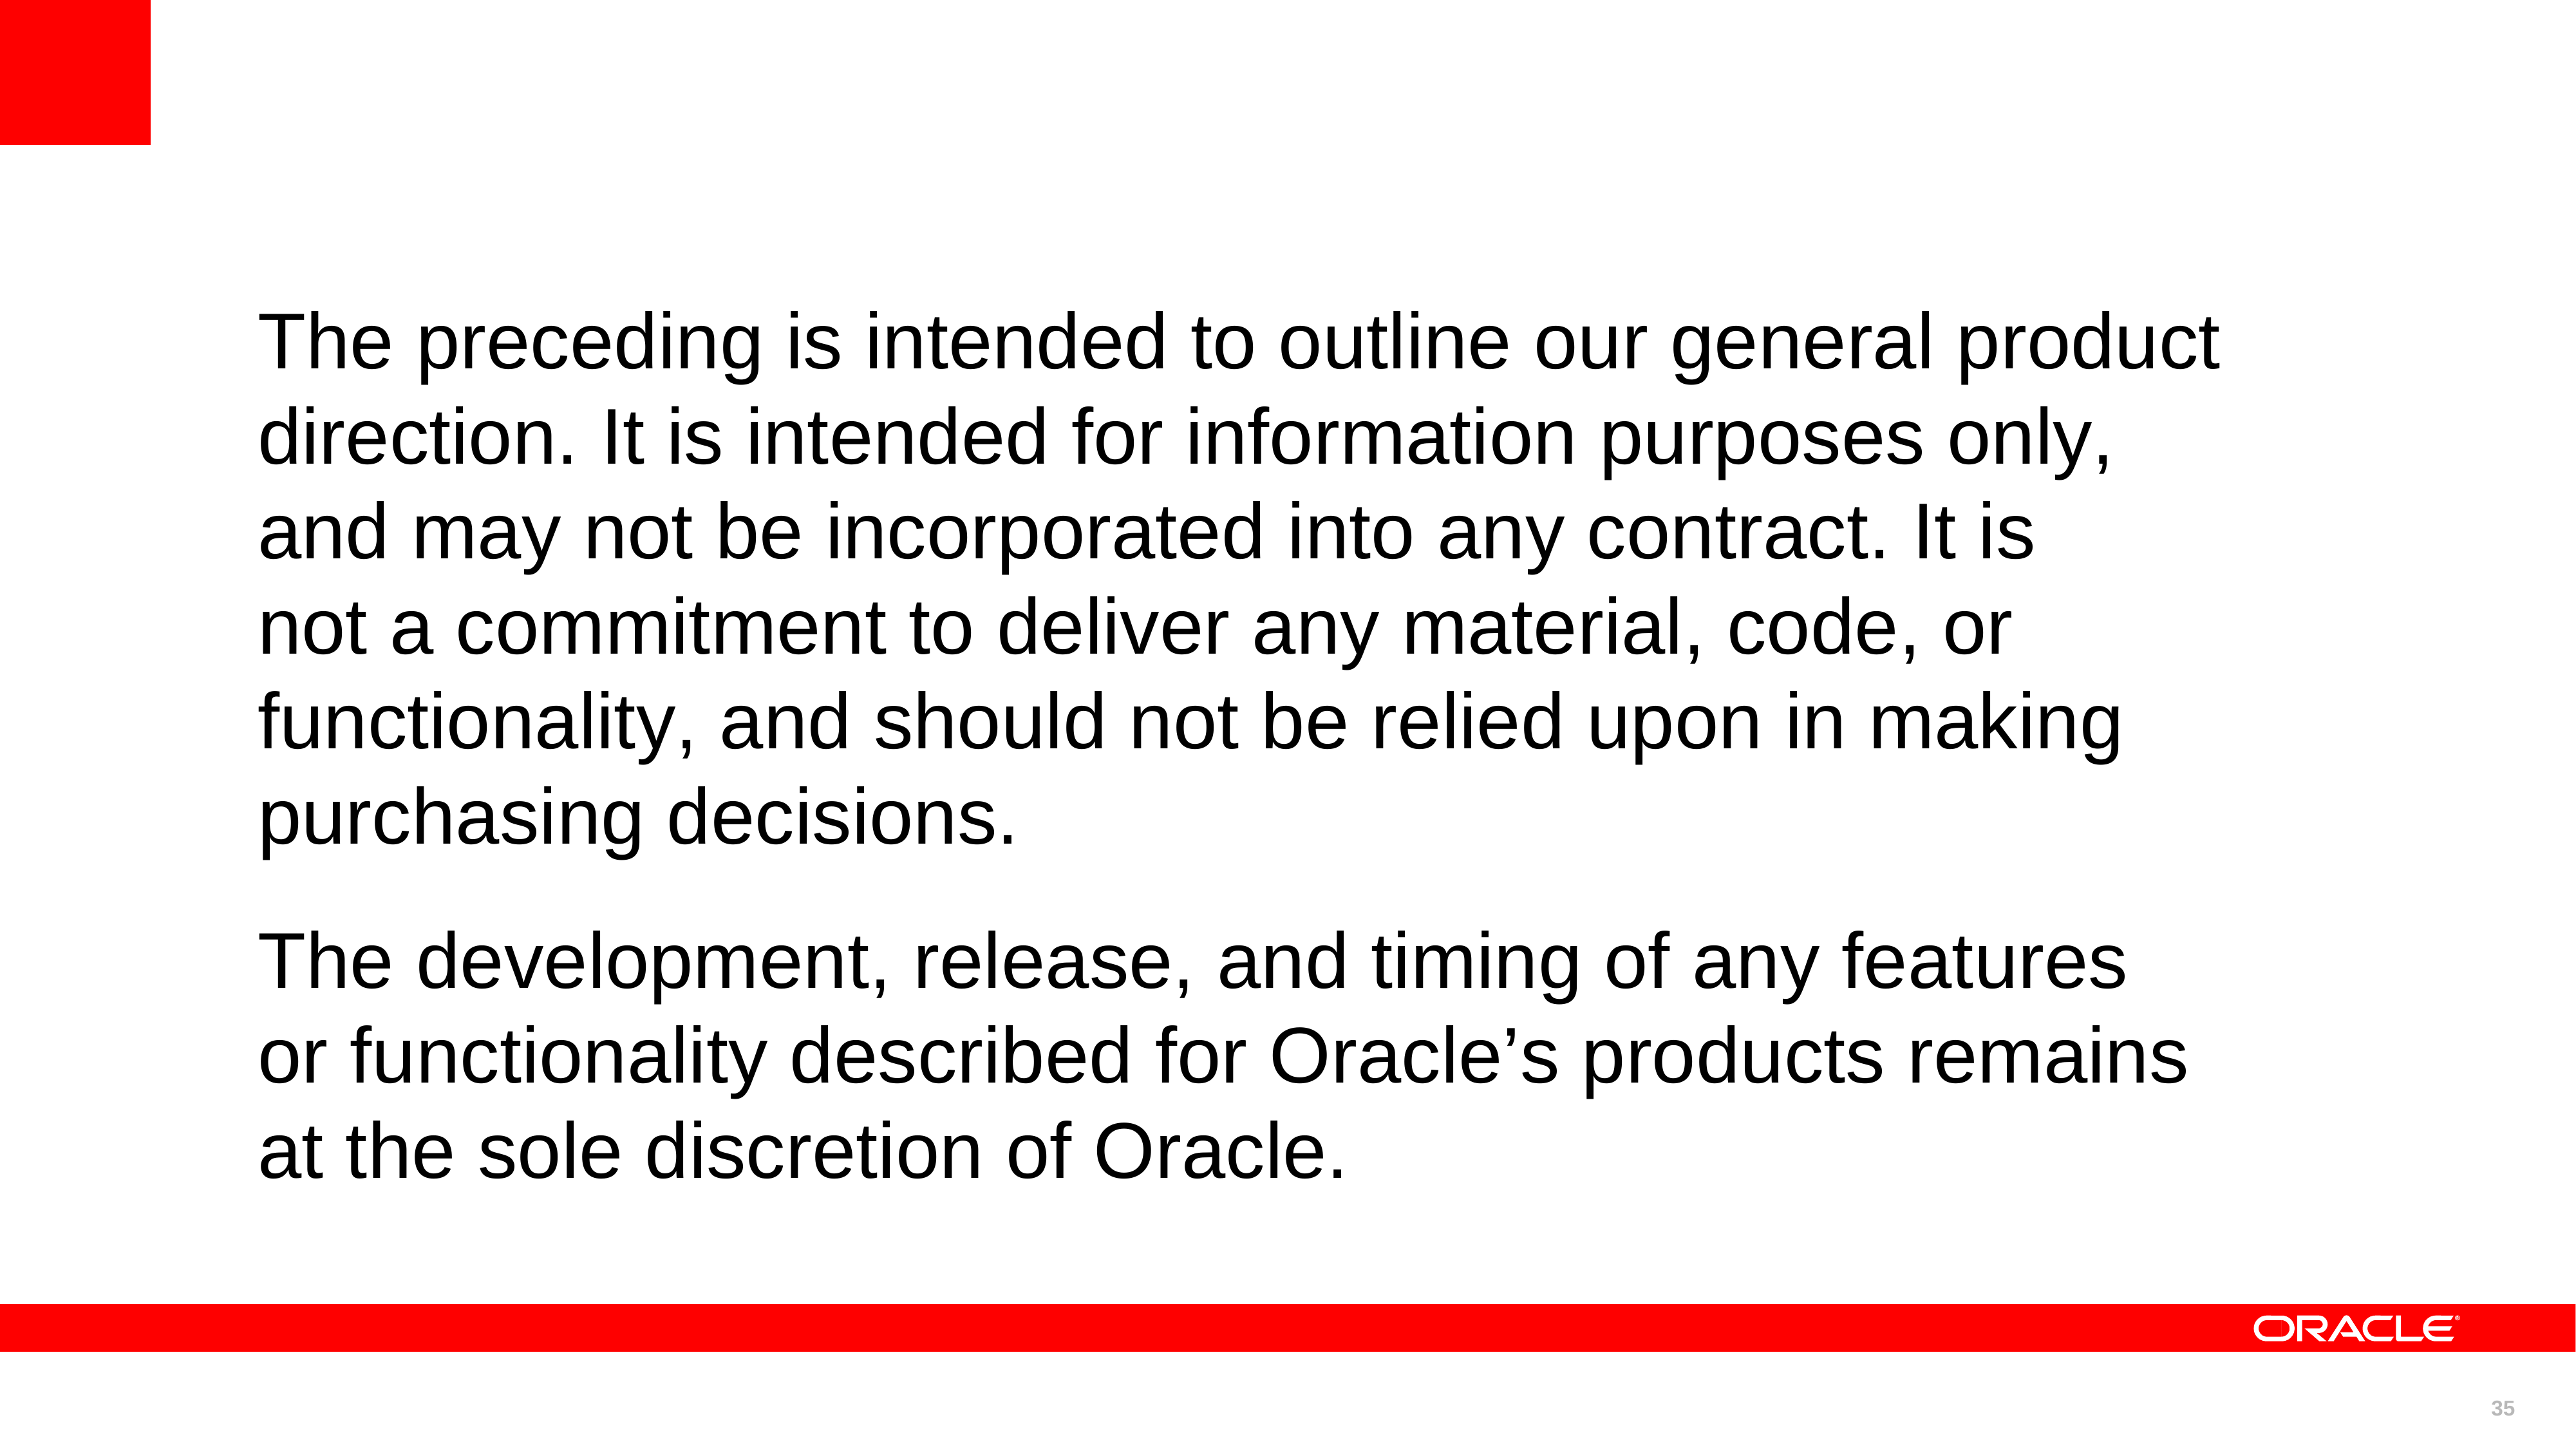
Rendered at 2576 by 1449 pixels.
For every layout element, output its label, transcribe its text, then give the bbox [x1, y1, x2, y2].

list The preceding is intended to outline our general product direction. It is intended for information purposes only, and may not be incorporated into any contract. It is not a commitment to deliver any material, code, or functionality, and should not be relied upon in making purchasing decisions. The development, release, and timing of any features or functionality described for Oracle’s products remains at the sole discretion of Oracle. [258, 289, 2242, 1208]
picture [0, 0, 151, 145]
picture [0, 1304, 2576, 1352]
